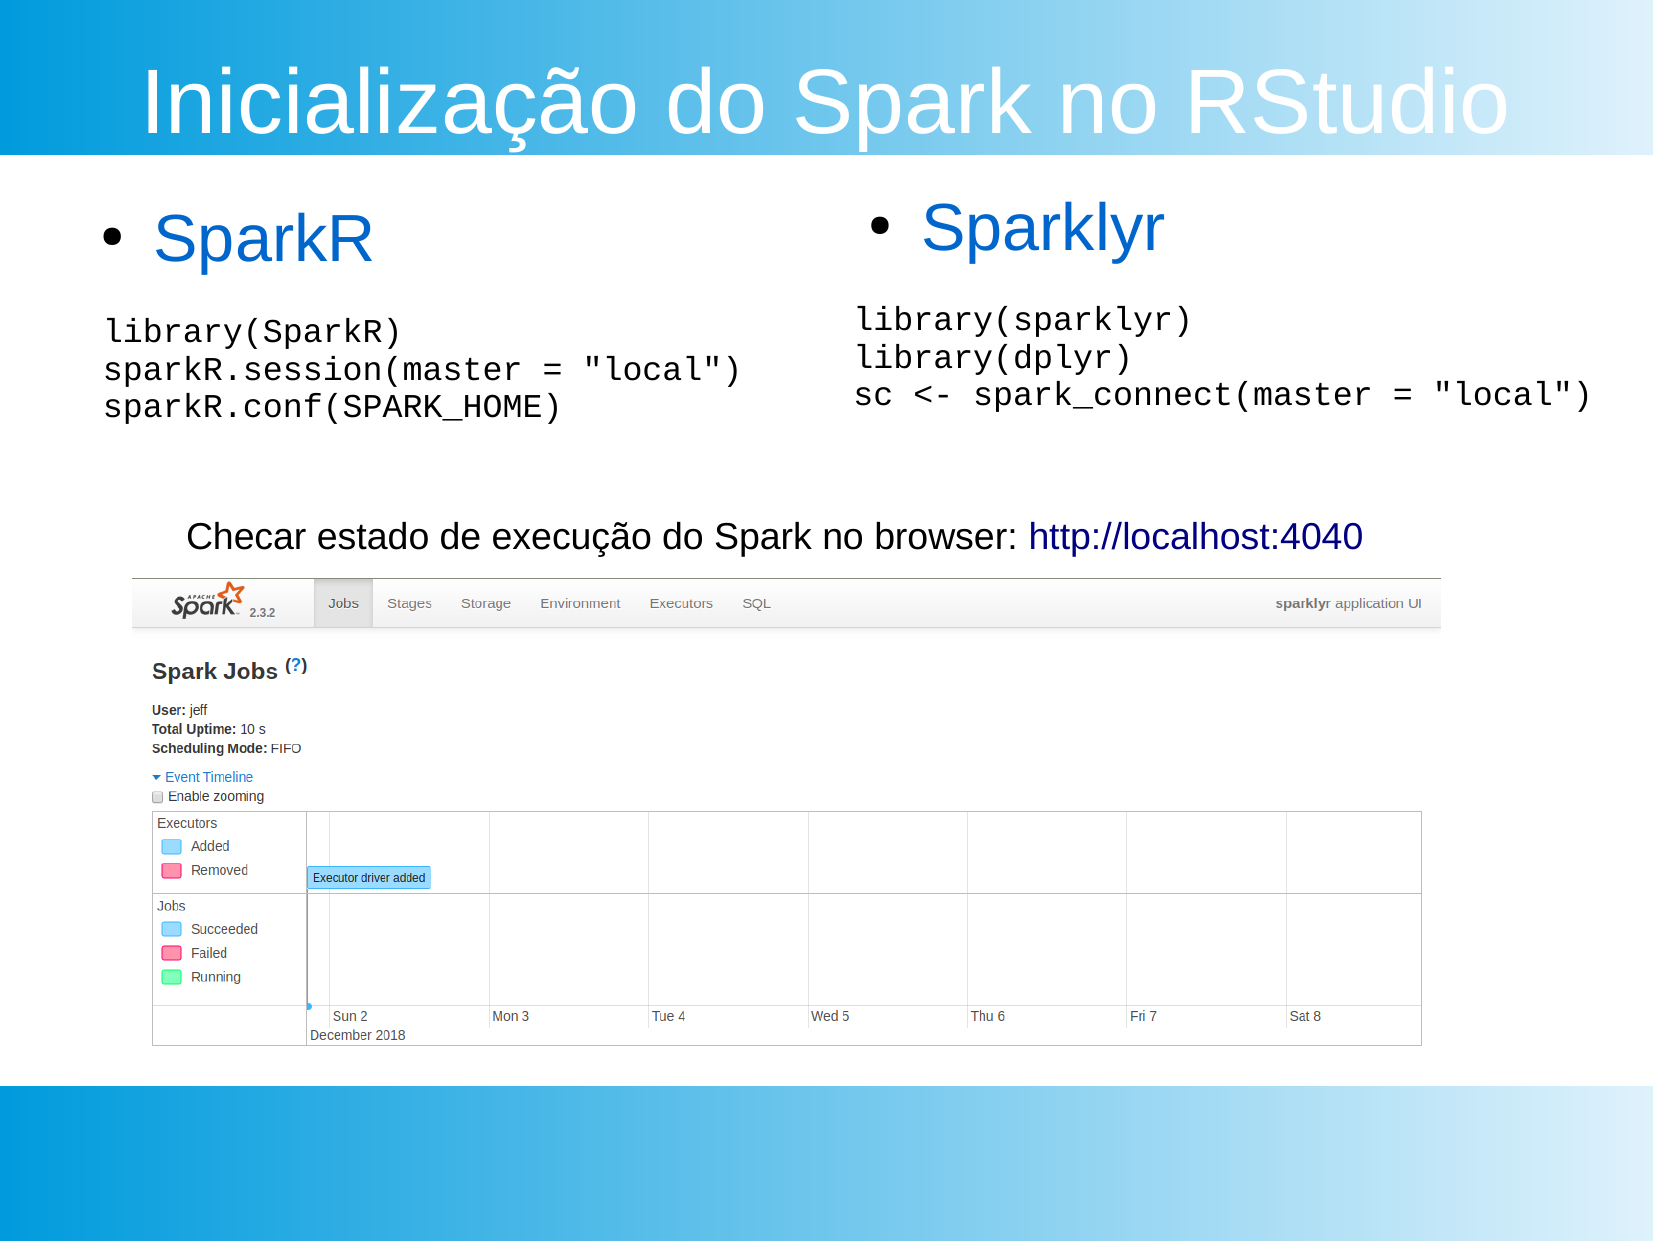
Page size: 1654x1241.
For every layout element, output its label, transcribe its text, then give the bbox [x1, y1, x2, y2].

text_box library(SparkR) sparkR.session(master = "local") sparkR.conf(SPARK_HOME) [88, 307, 815, 574]
text_box library(sparklyr) library(dplyr) sc <- spark_connect(master = "local") [838, 295, 1624, 650]
list Sparklyr [850, 190, 1577, 272]
picture [132, 578, 1441, 1077]
title Inicialização do Spark no RStudio [82, 49, 1571, 155]
text_box Checar estado de execução do Spark no browser: http://localhost:4040 [171, 507, 838, 578]
list SparkR [82, 200, 809, 284]
